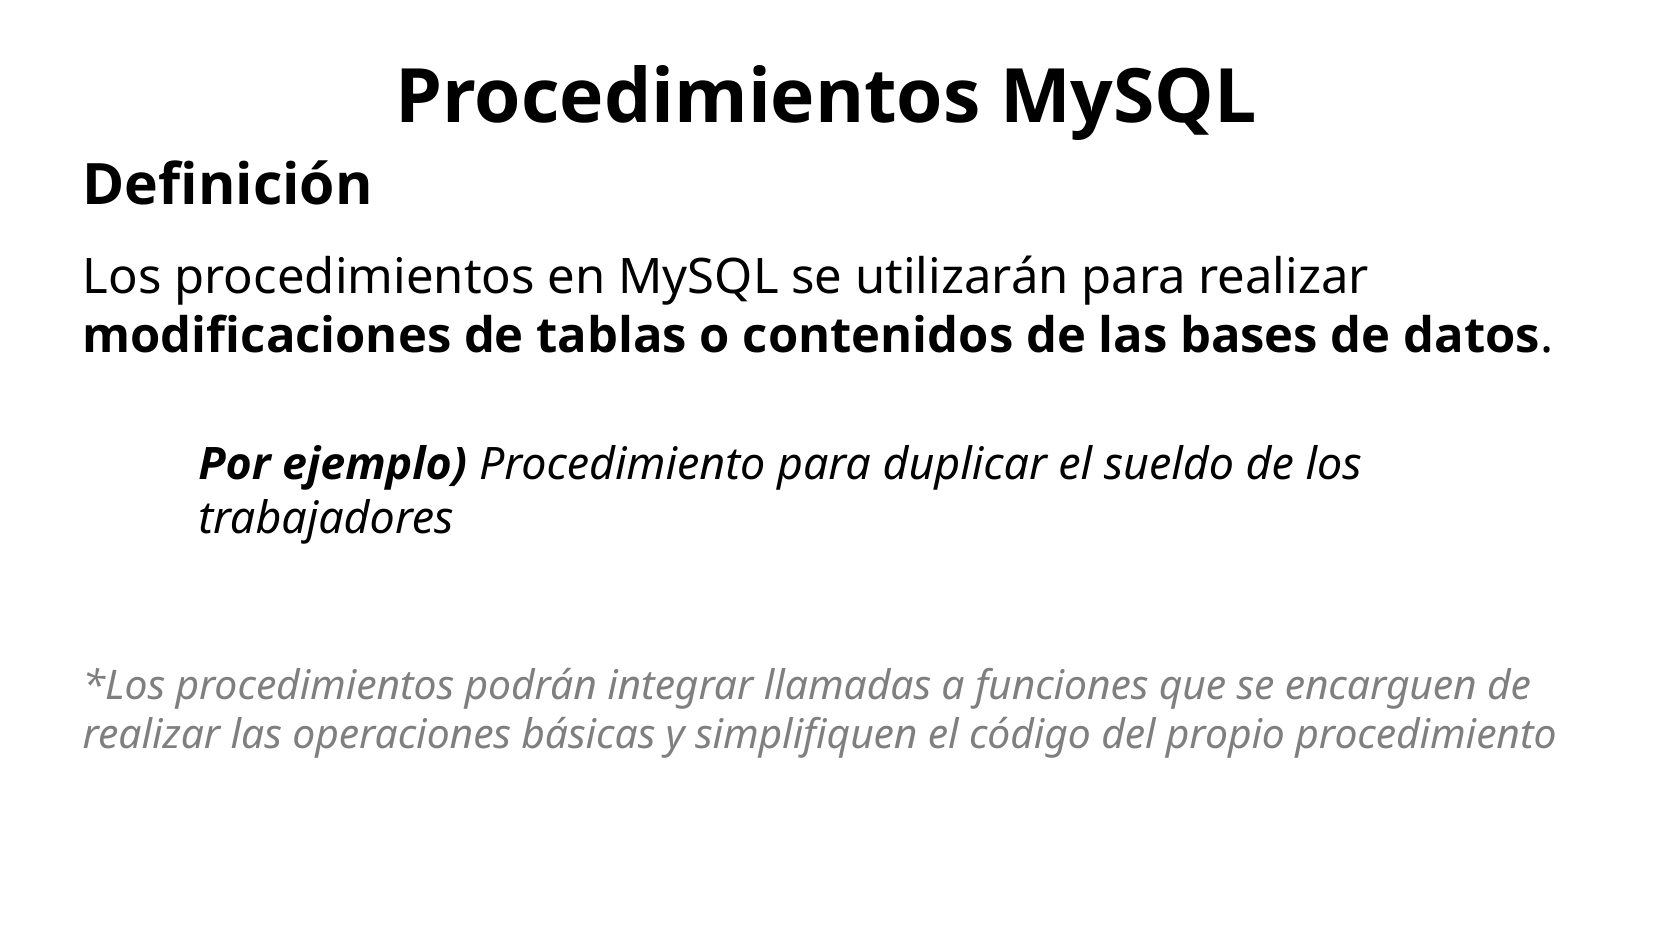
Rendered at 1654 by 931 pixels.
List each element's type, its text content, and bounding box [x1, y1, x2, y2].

title Procedimientos MySQL [82, 37, 1571, 147]
list Definición Los procedimientos en MySQL se utilizarán para realizar modificaciones de tablas o contenidos de las bases de datos. Por ejemplo) Procedimiento para duplicar el sueldo de los trabajadores *Los procedimientos podrán integrar llamadas a funciones que se encarguen de realizar las operaciones básicas y simplifiquen el código del propio procedimiento [82, 147, 1571, 857]
